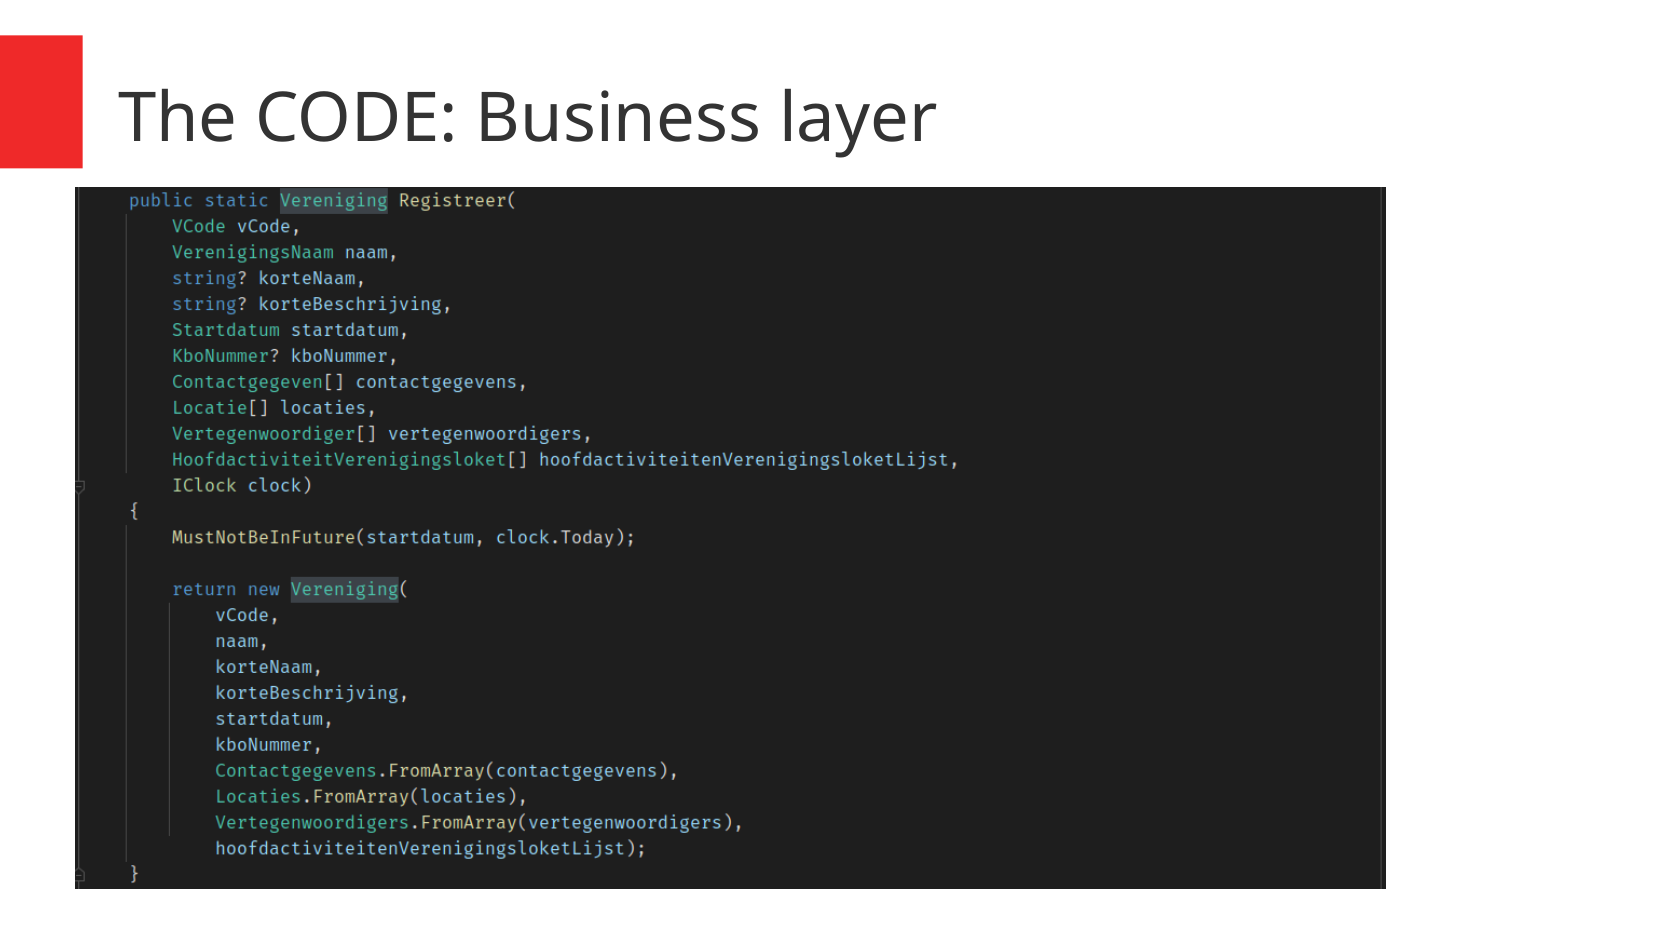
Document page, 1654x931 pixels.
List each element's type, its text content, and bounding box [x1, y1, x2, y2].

title The CODE: Business layer [118, 37, 1571, 193]
picture [75, 187, 1386, 889]
